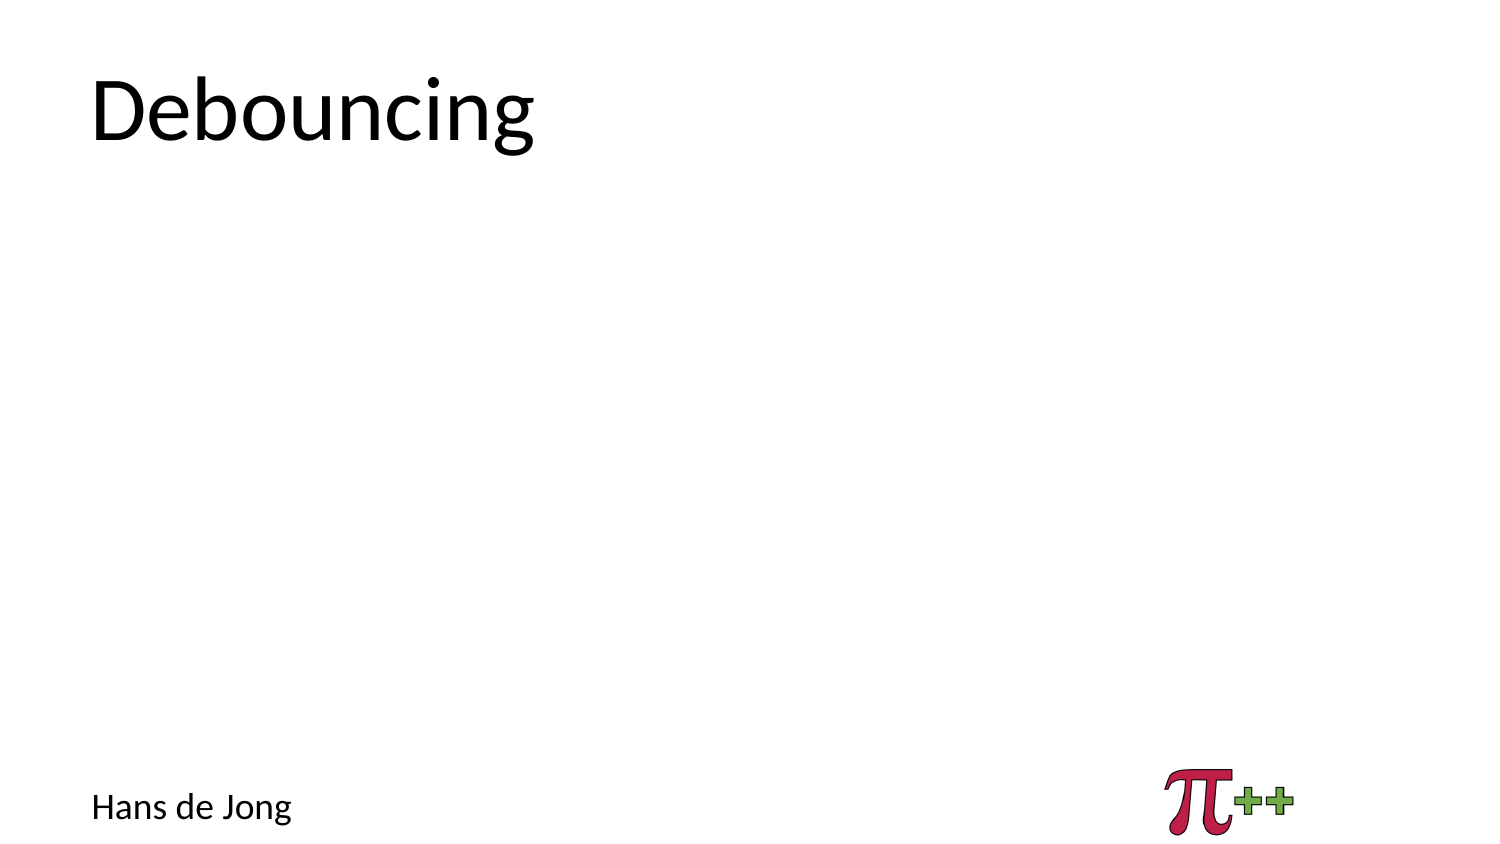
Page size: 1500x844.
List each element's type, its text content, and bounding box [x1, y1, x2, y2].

title Debouncing [75, 33, 1426, 175]
